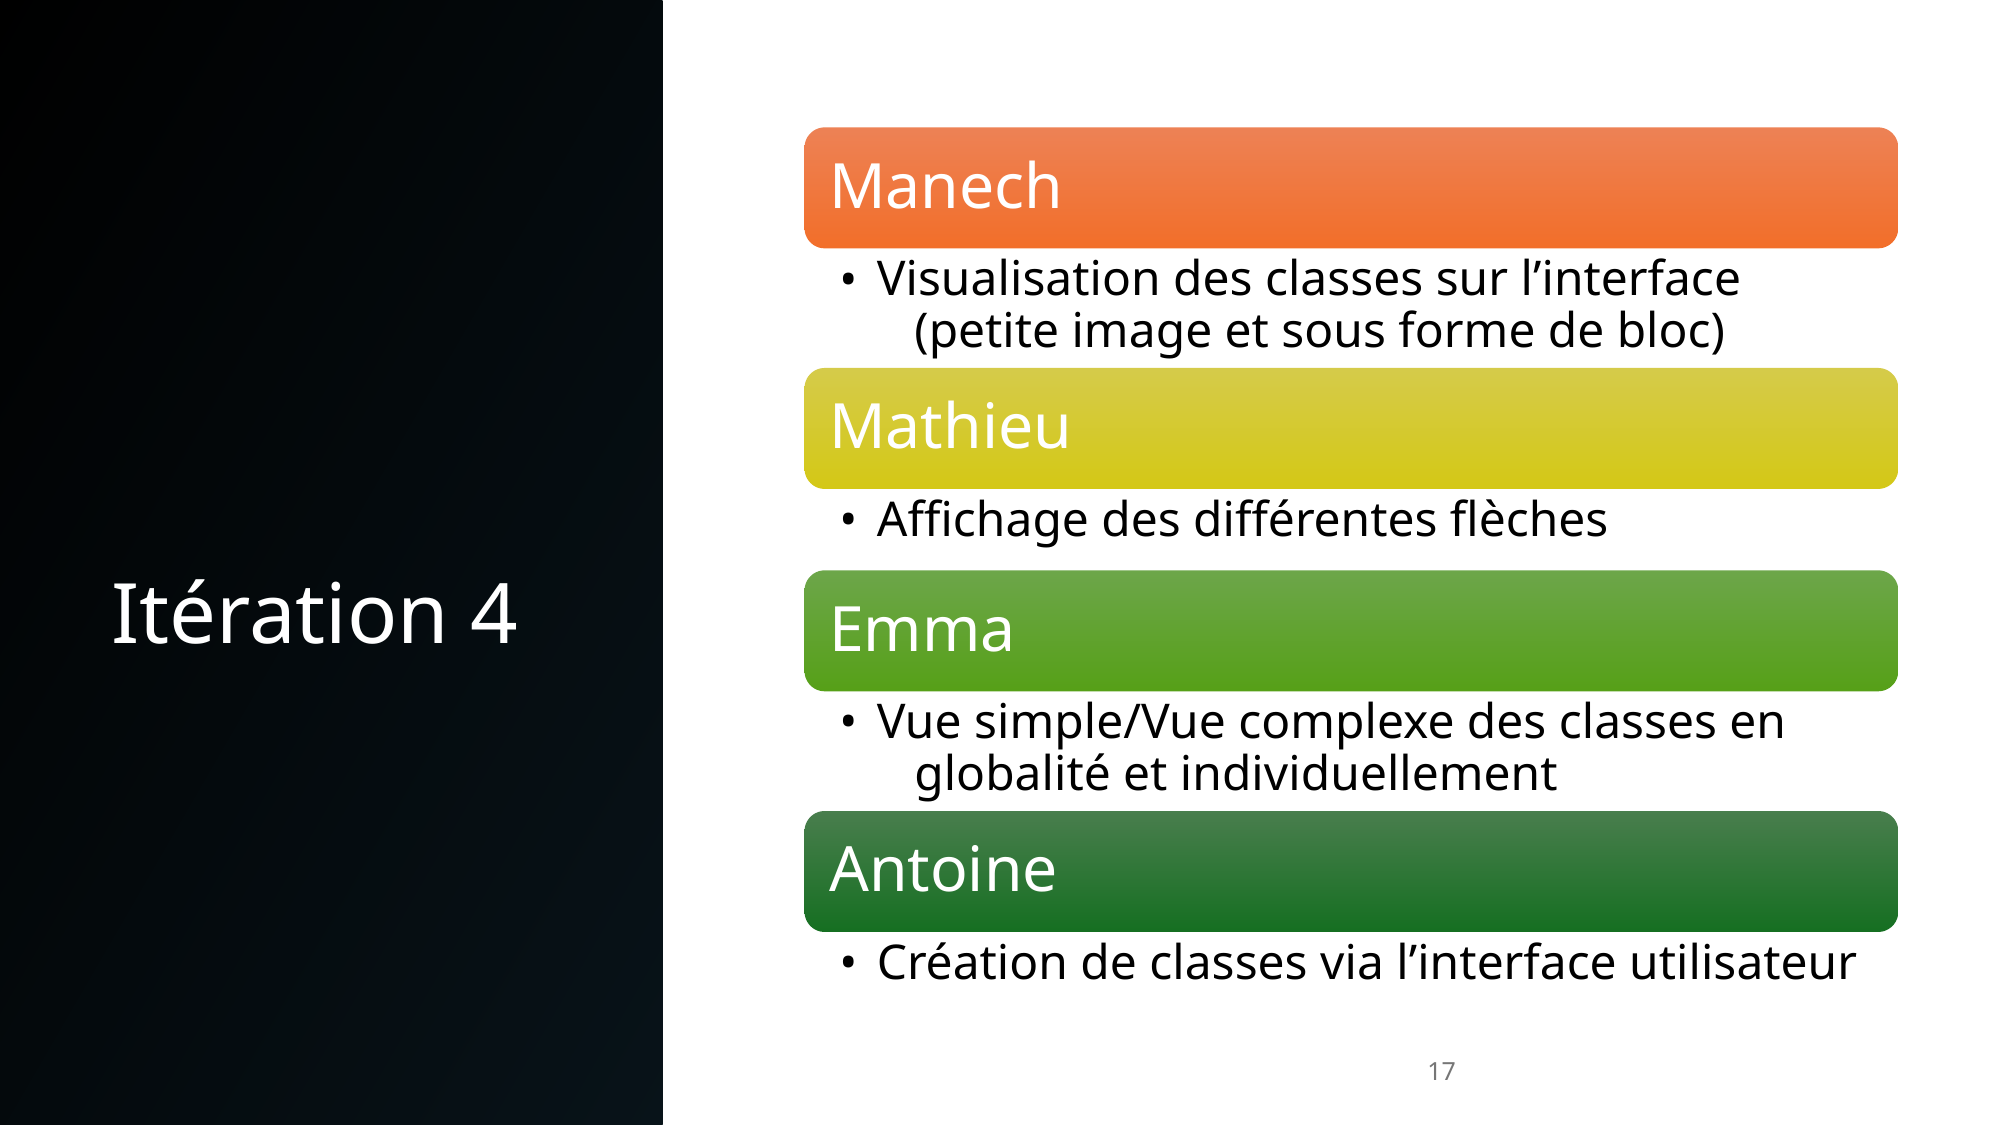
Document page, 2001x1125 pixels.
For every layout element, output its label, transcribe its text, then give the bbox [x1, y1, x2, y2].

text_box Affichage des différentes flèches [804, 488, 1899, 571]
text_box [0, 0, 2000, 1125]
text_box Manech [804, 127, 1899, 248]
text_box Emma [804, 570, 1899, 691]
text_box Création de classes via l’interface utilisateur [804, 931, 1899, 1014]
text_box Mathieu [804, 367, 1899, 488]
text_box Visualisation des classes sur l’interface (petite image et sous forme de bloc) [804, 248, 1899, 369]
text_box Antoine [804, 811, 1899, 931]
text_box Vue simple/Vue complexe des classes en globalité et individuellement [804, 691, 1899, 812]
title Itération 4 [96, 276, 608, 670]
